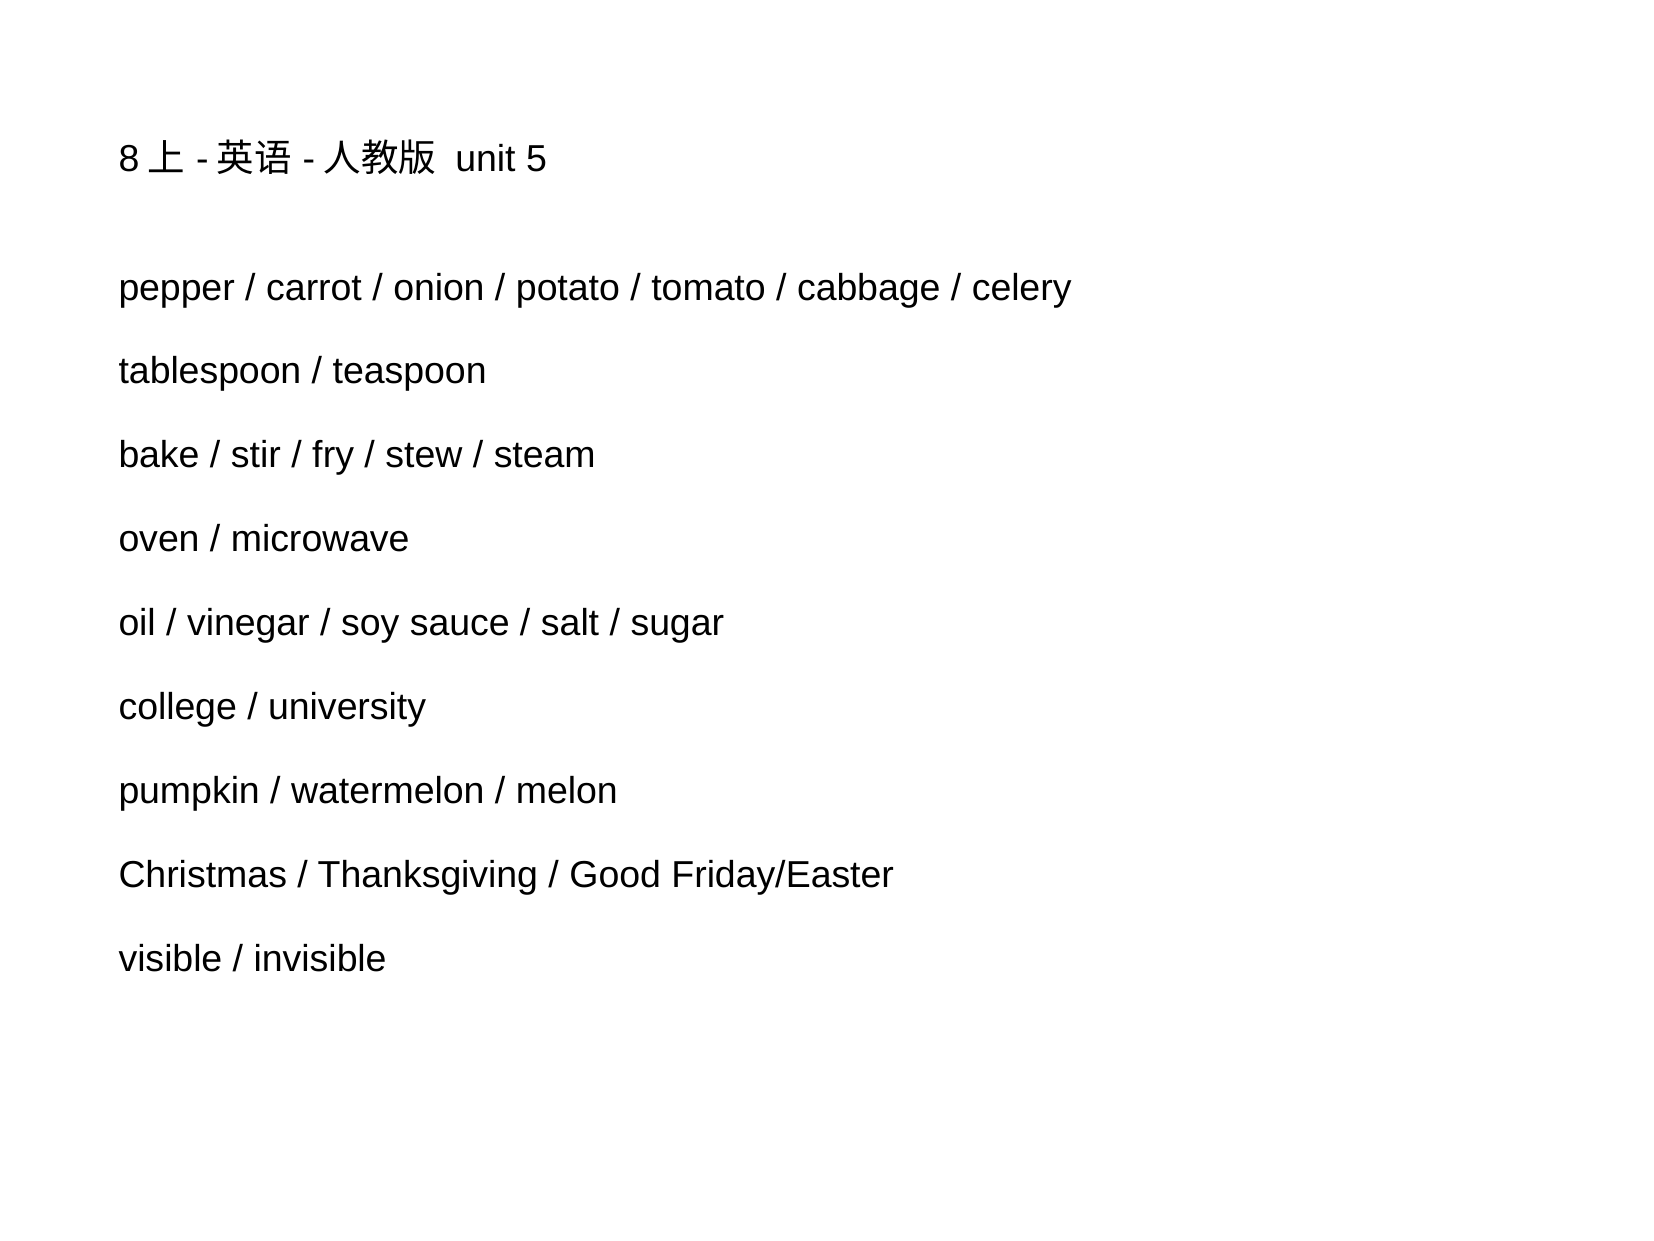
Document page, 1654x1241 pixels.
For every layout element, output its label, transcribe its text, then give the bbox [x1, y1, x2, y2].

text_box 8上-英语-人教版 unit 5 pepper / carrot / onion / potato / tomato / cabbage / celery tablespoon / teaspoon bake / stir / fry / stew / steam oven / microwave oil / vinegar / soy sauce / salt / sugar college / university pumpkin / watermelon / melon Christmas / Thanksgiving / Good Friday/Easter visible / invisible [103, 120, 1506, 1093]
